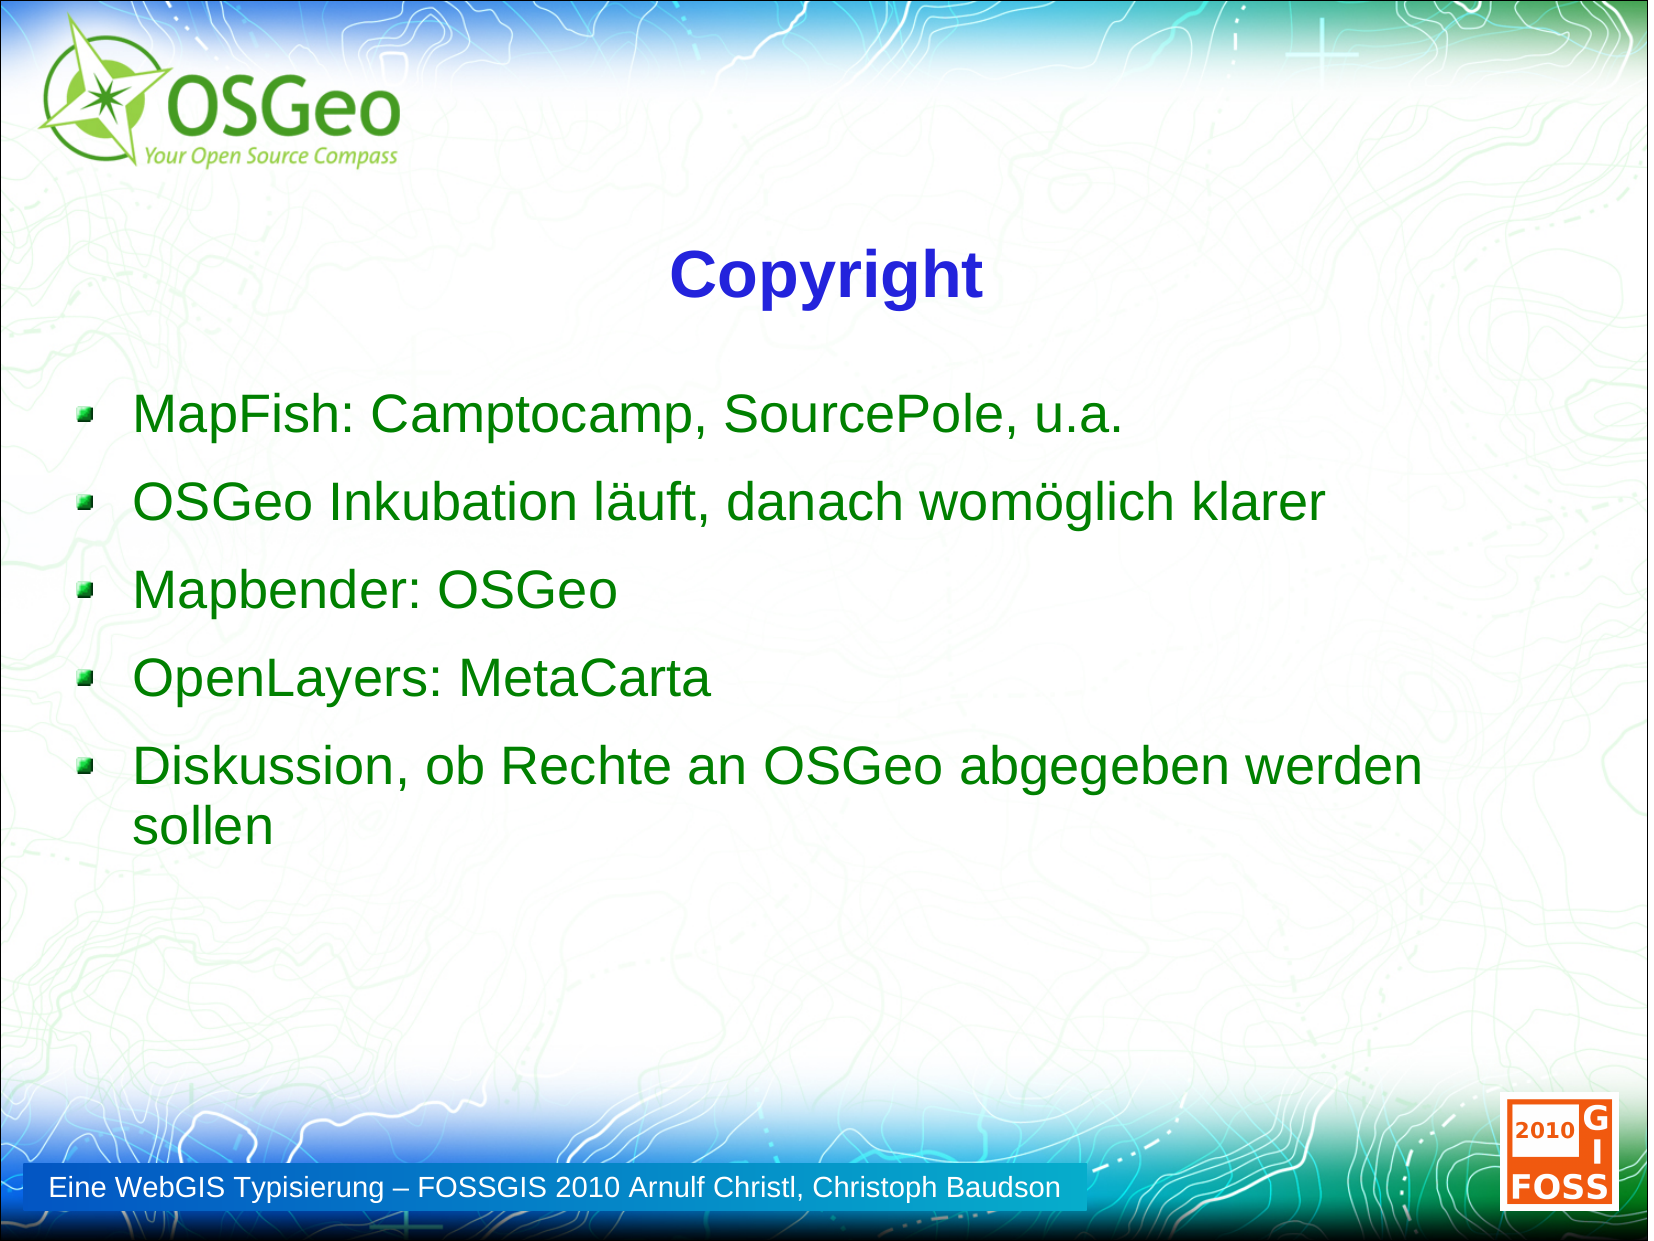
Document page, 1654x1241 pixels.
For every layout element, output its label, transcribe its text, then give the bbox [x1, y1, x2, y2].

list MapFish: Camptocamp, SourcePole, u.a. OSGeo Inkubation läuft, danach womöglich klarer Mapbender: OSGeo OpenLayers: MetaCarta Diskussion, ob Rechte an OSGeo abgegeben werden sollen [76, 383, 1565, 1188]
picture [1, 1, 1647, 1240]
title Copyright [82, 208, 1571, 342]
